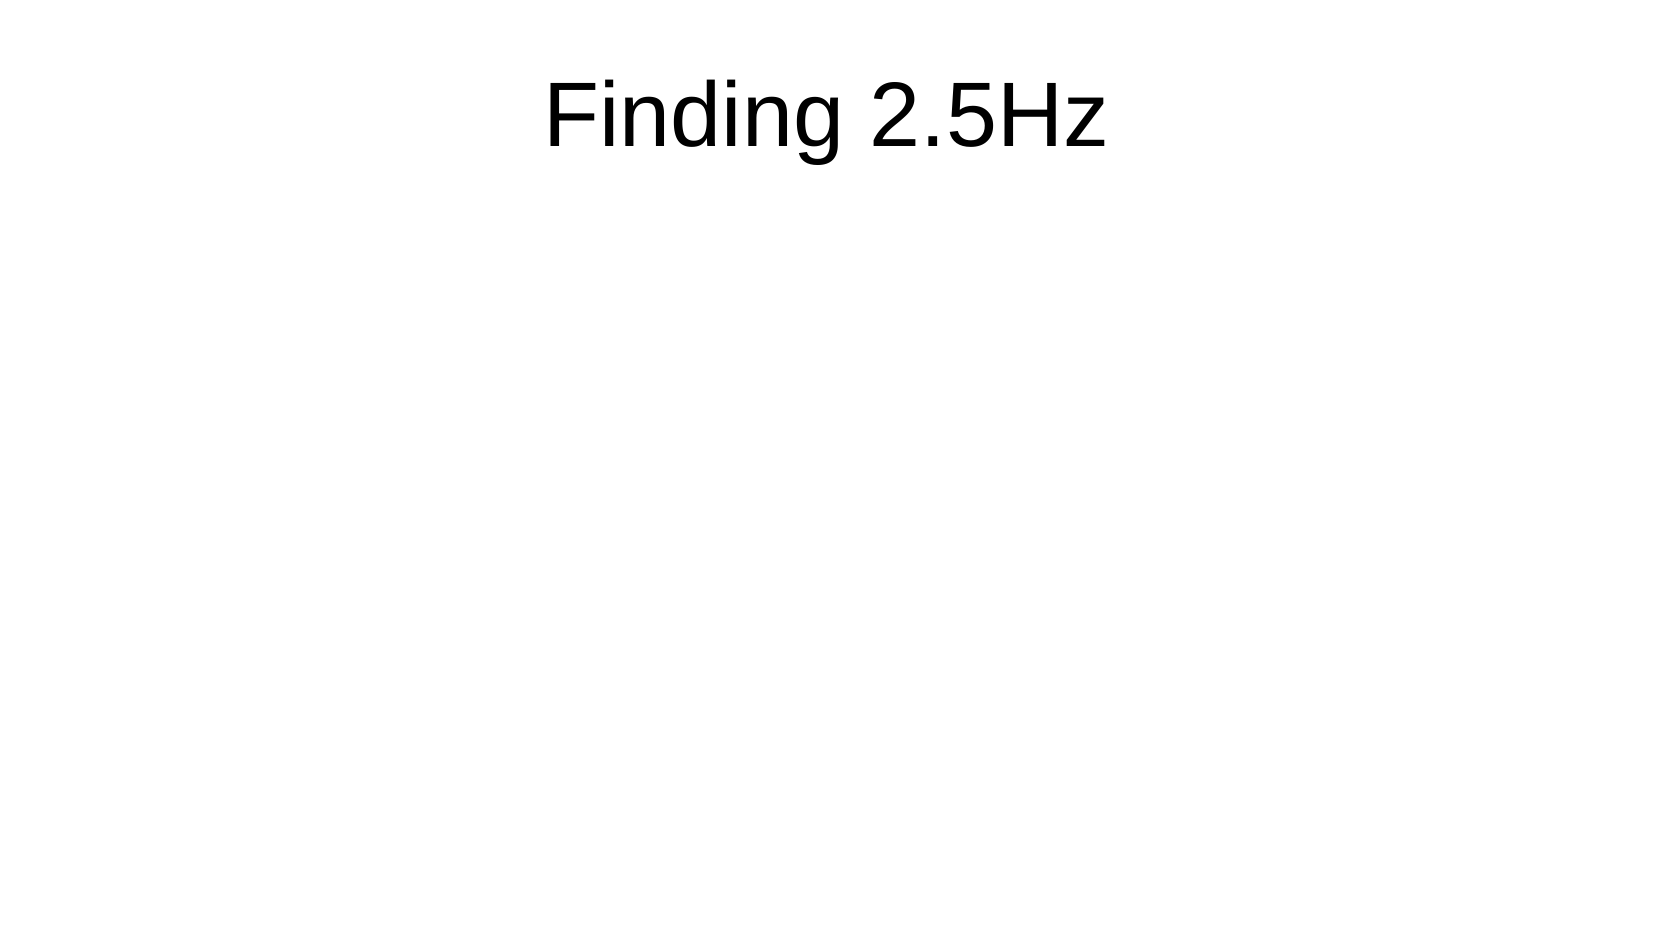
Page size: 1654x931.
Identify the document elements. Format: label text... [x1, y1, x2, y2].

title Finding 2.5Hz [82, 37, 1571, 193]
